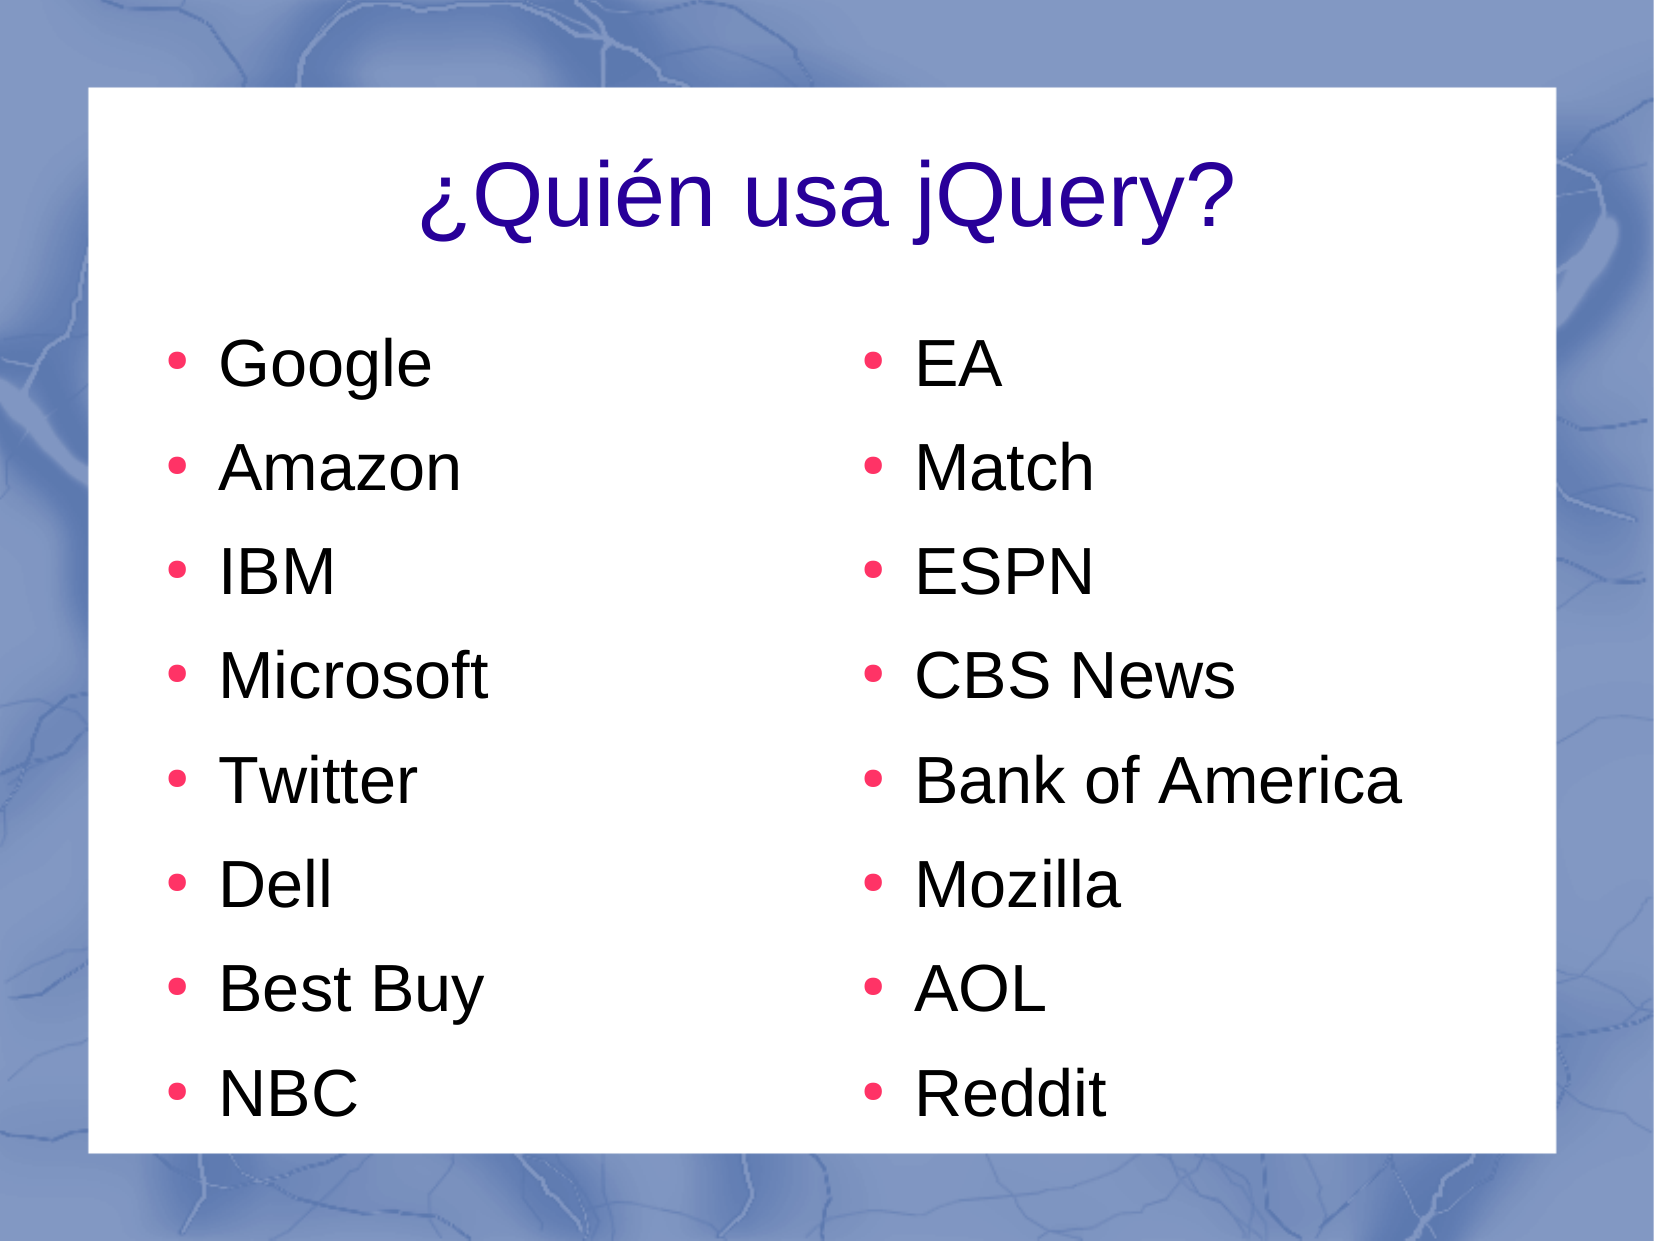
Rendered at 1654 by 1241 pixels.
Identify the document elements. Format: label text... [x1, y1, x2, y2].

title ¿Quién usa jQuery? [118, 90, 1536, 298]
picture [0, 0, 1654, 1241]
list EA Match ESPN CBS News Bank of America Mozilla AOL Reddit [843, 325, 1507, 1232]
list Google Amazon IBM Microsoft Twitter Dell Best Buy NBC [147, 325, 811, 1232]
